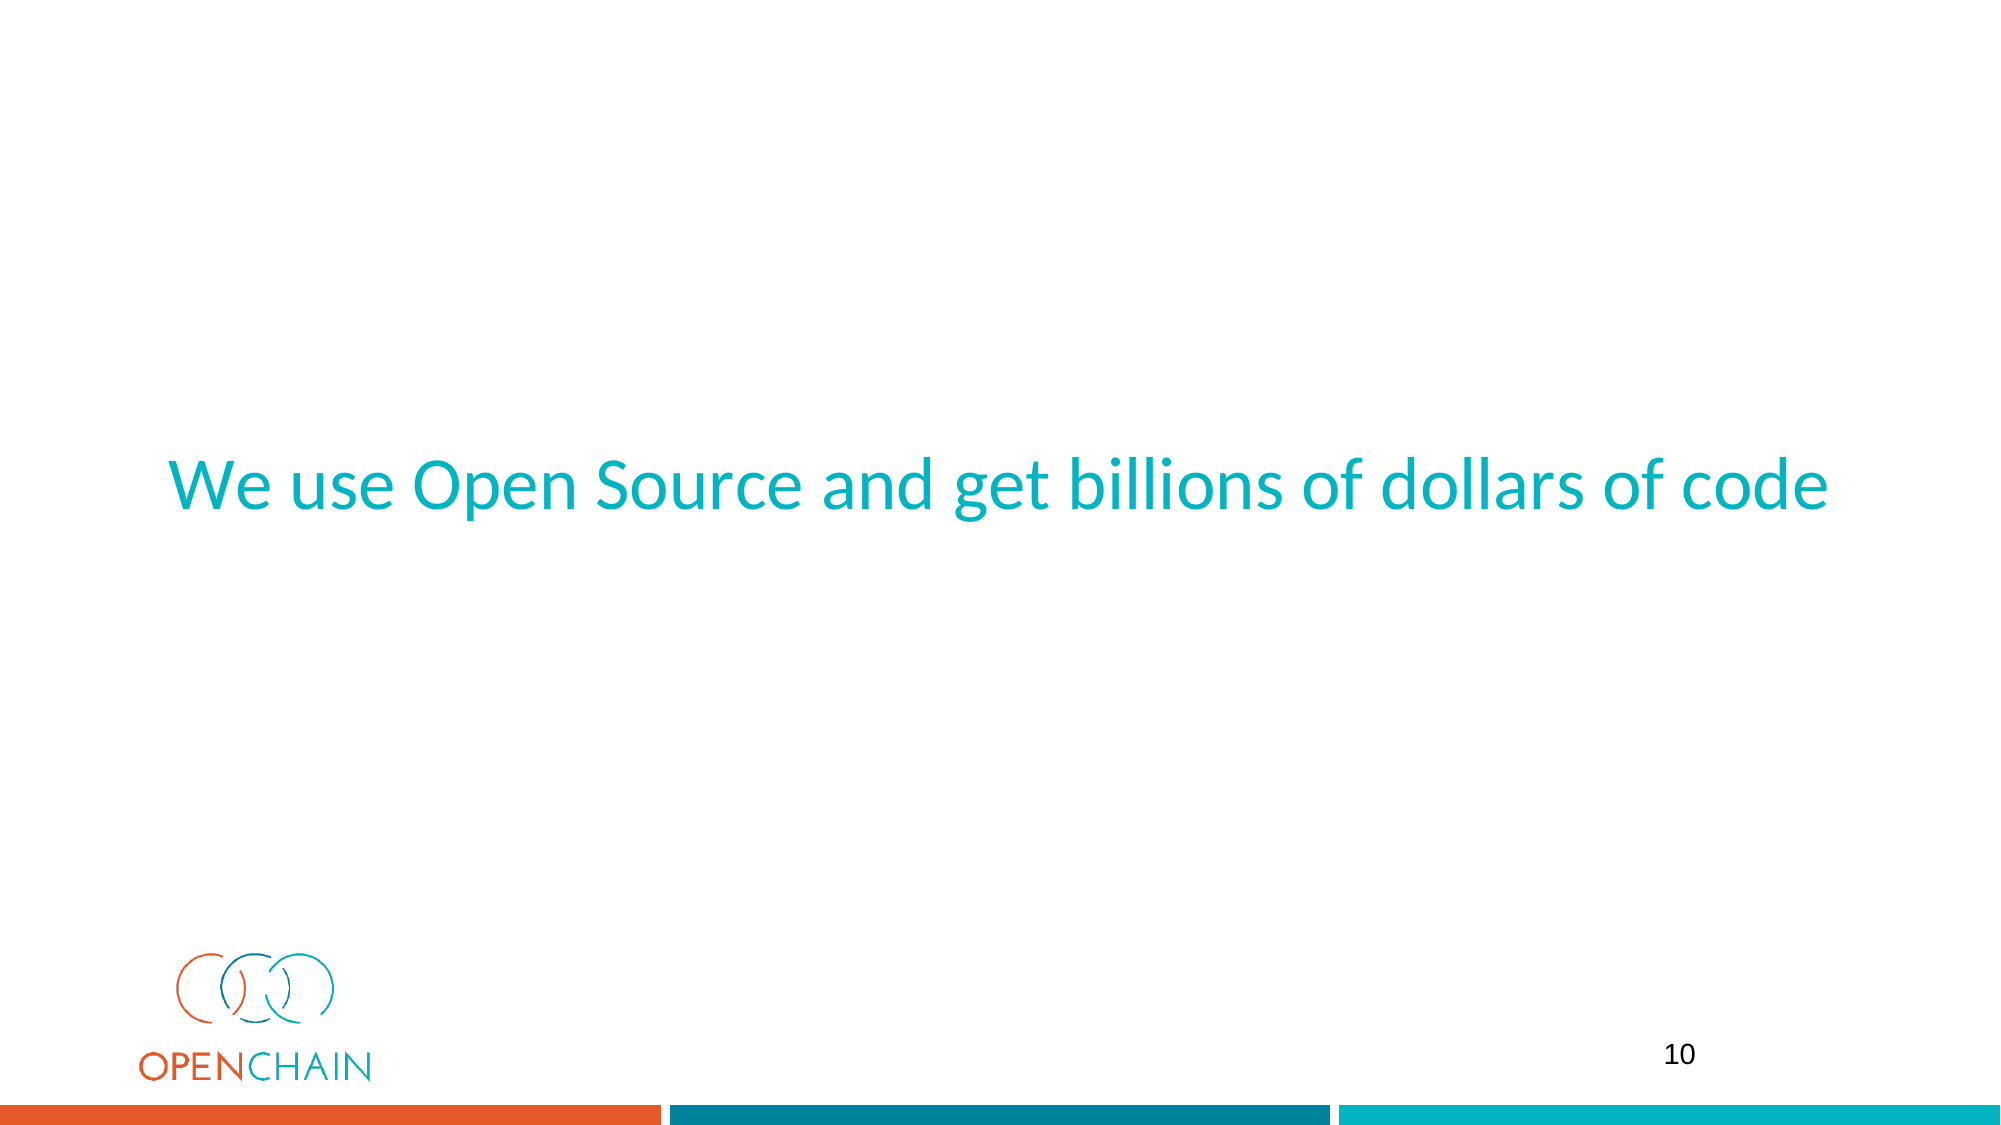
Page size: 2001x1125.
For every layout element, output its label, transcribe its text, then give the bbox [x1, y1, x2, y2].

text_box 10 [1648, 1022, 1863, 1083]
title We use Open Source and get billions of dollars of code [137, 376, 1863, 594]
